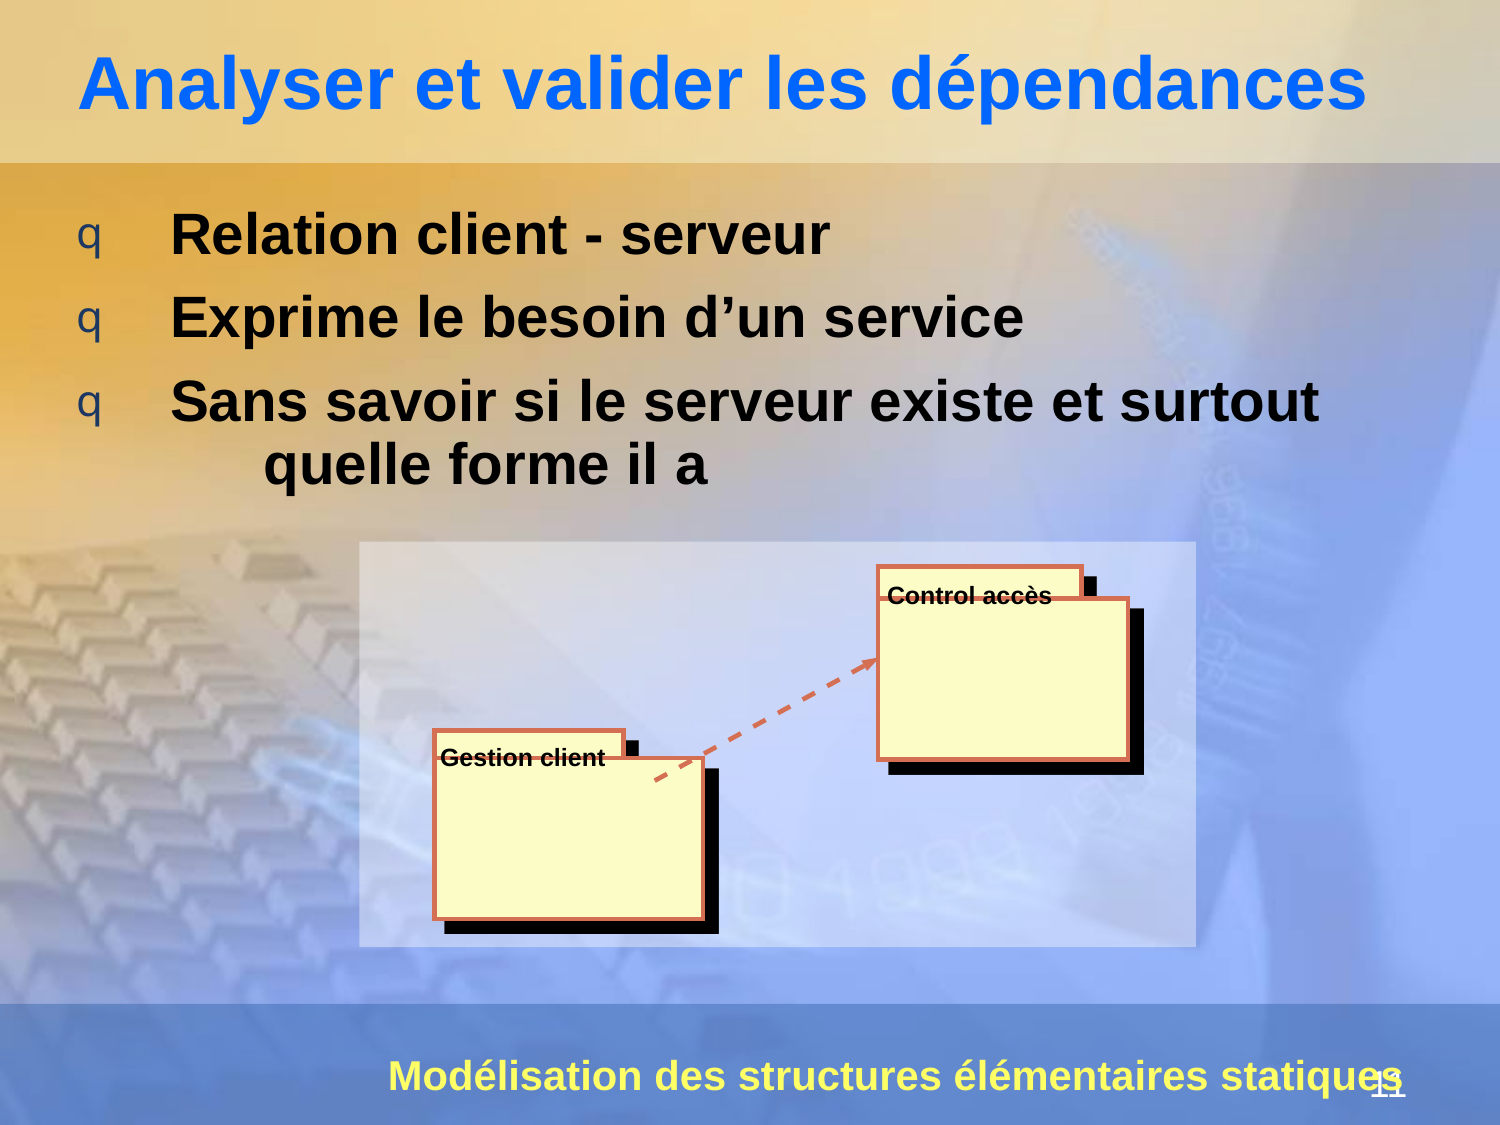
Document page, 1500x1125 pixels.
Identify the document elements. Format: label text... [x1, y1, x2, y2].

title Analyser et valider les dépendances [62, 37, 1469, 134]
text_box Modélisation des structures élémentaires statiques [388, 1049, 1404, 1099]
text_box Control accès [872, 571, 1075, 617]
text_box [359, 542, 1196, 947]
text_box Gestion client [425, 733, 623, 779]
list Relation client - serveur Exprime le besoin d’un service Sans savoir si le serveur existe et surtout quelle forme il a [61, 196, 1469, 506]
